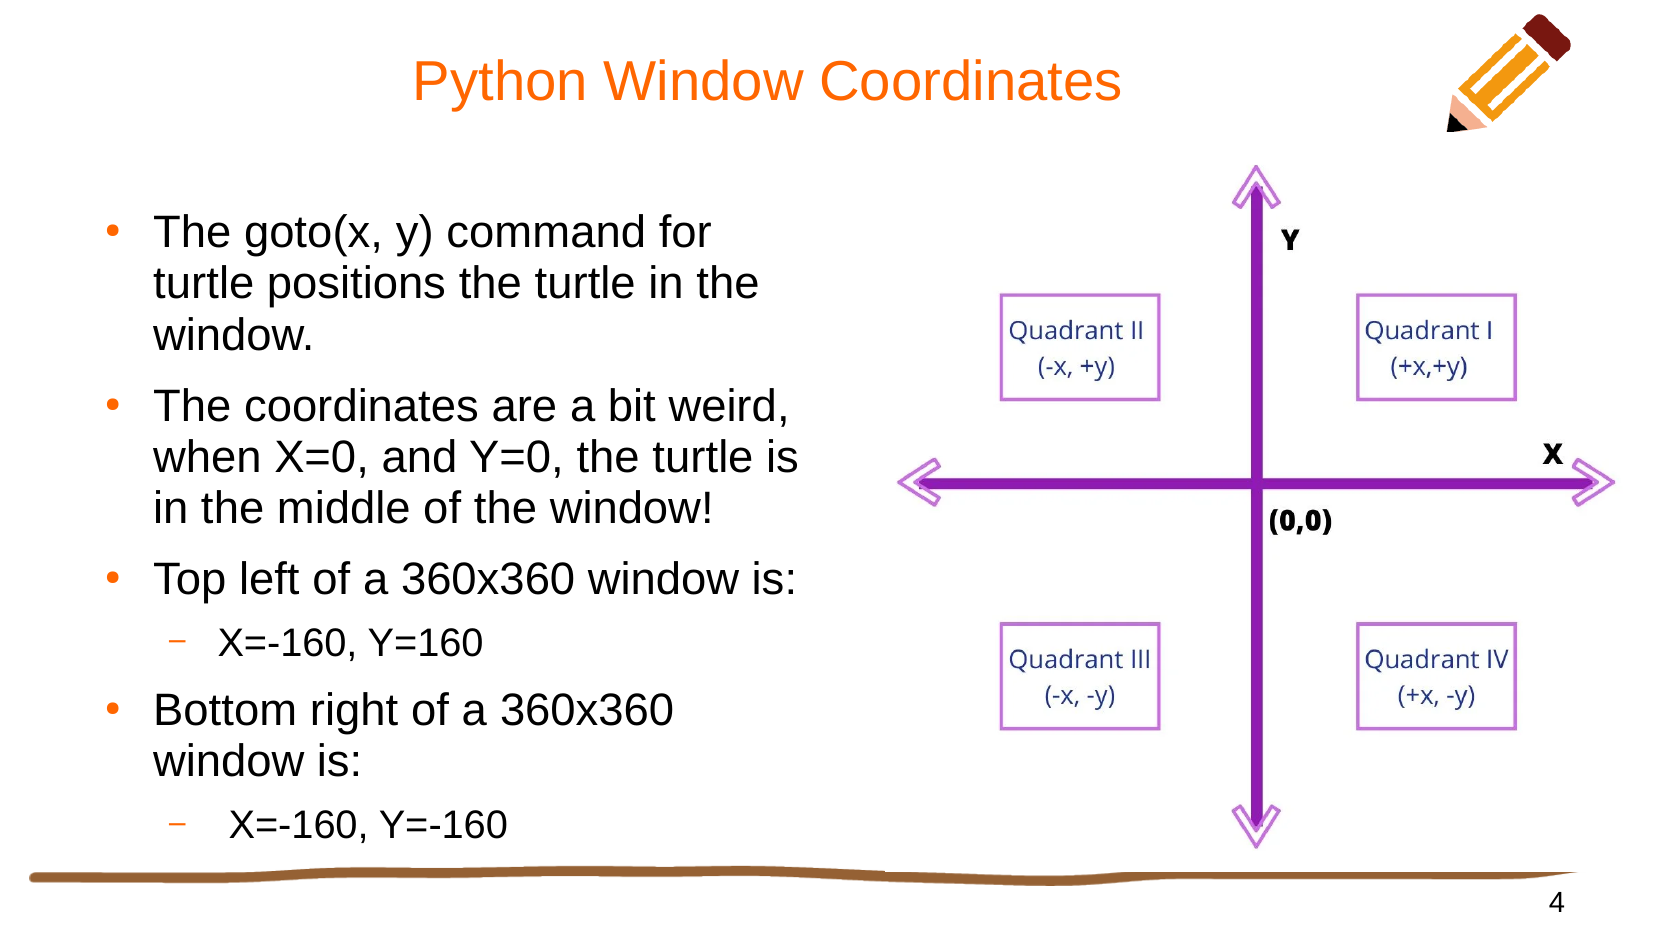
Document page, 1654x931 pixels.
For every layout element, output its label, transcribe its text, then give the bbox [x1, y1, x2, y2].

picture [29, 14, 1625, 886]
list The goto(x, y) command for turtle positions the turtle in the window. The coordinates are a bit weird, when X=0, and Y=0, the turtle is in the middle of the window! Top left of a 360x360 window is: X=-160, Y=160 Bottom right of a 360x360 window is: X=-160, Y=-160 [88, 206, 809, 857]
title Python Window Coordinates [88, 29, 1447, 133]
